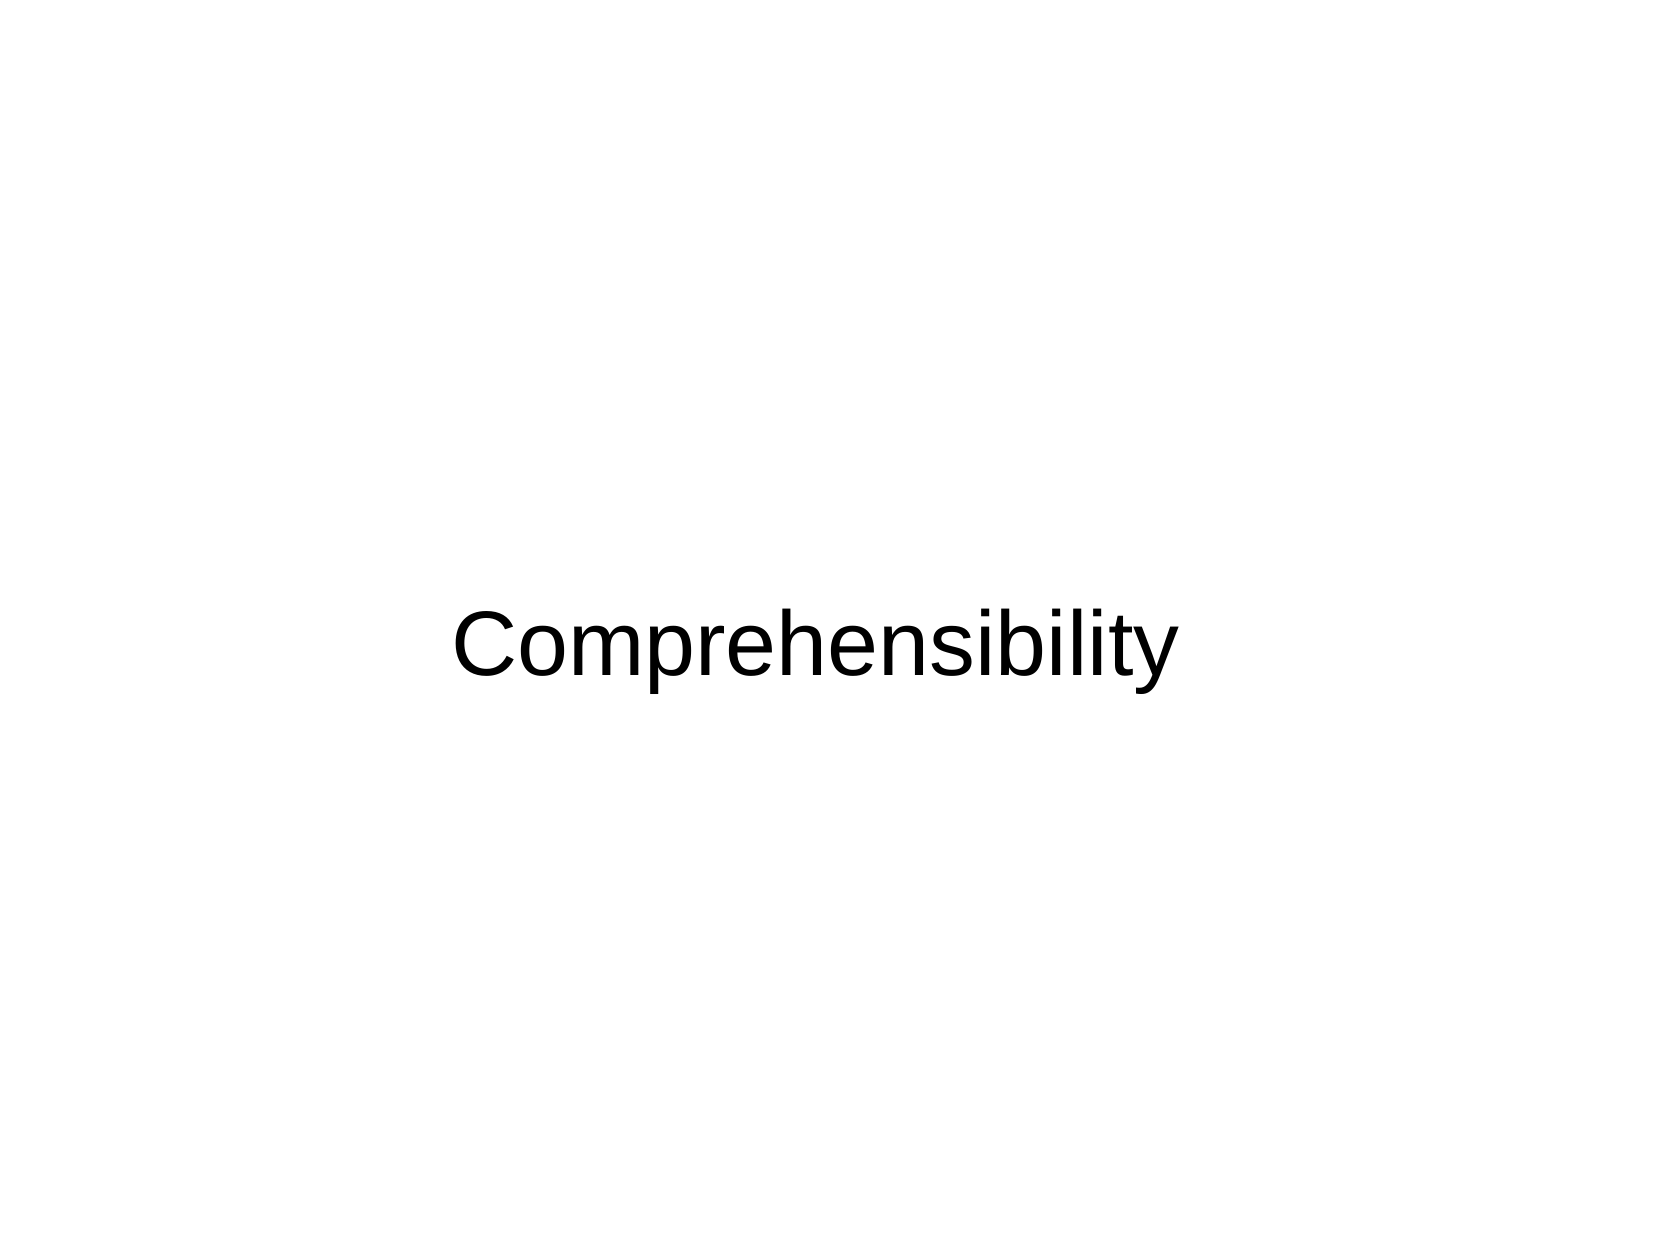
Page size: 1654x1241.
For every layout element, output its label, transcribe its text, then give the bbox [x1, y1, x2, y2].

title Comprehensibility [71, 540, 1561, 748]
